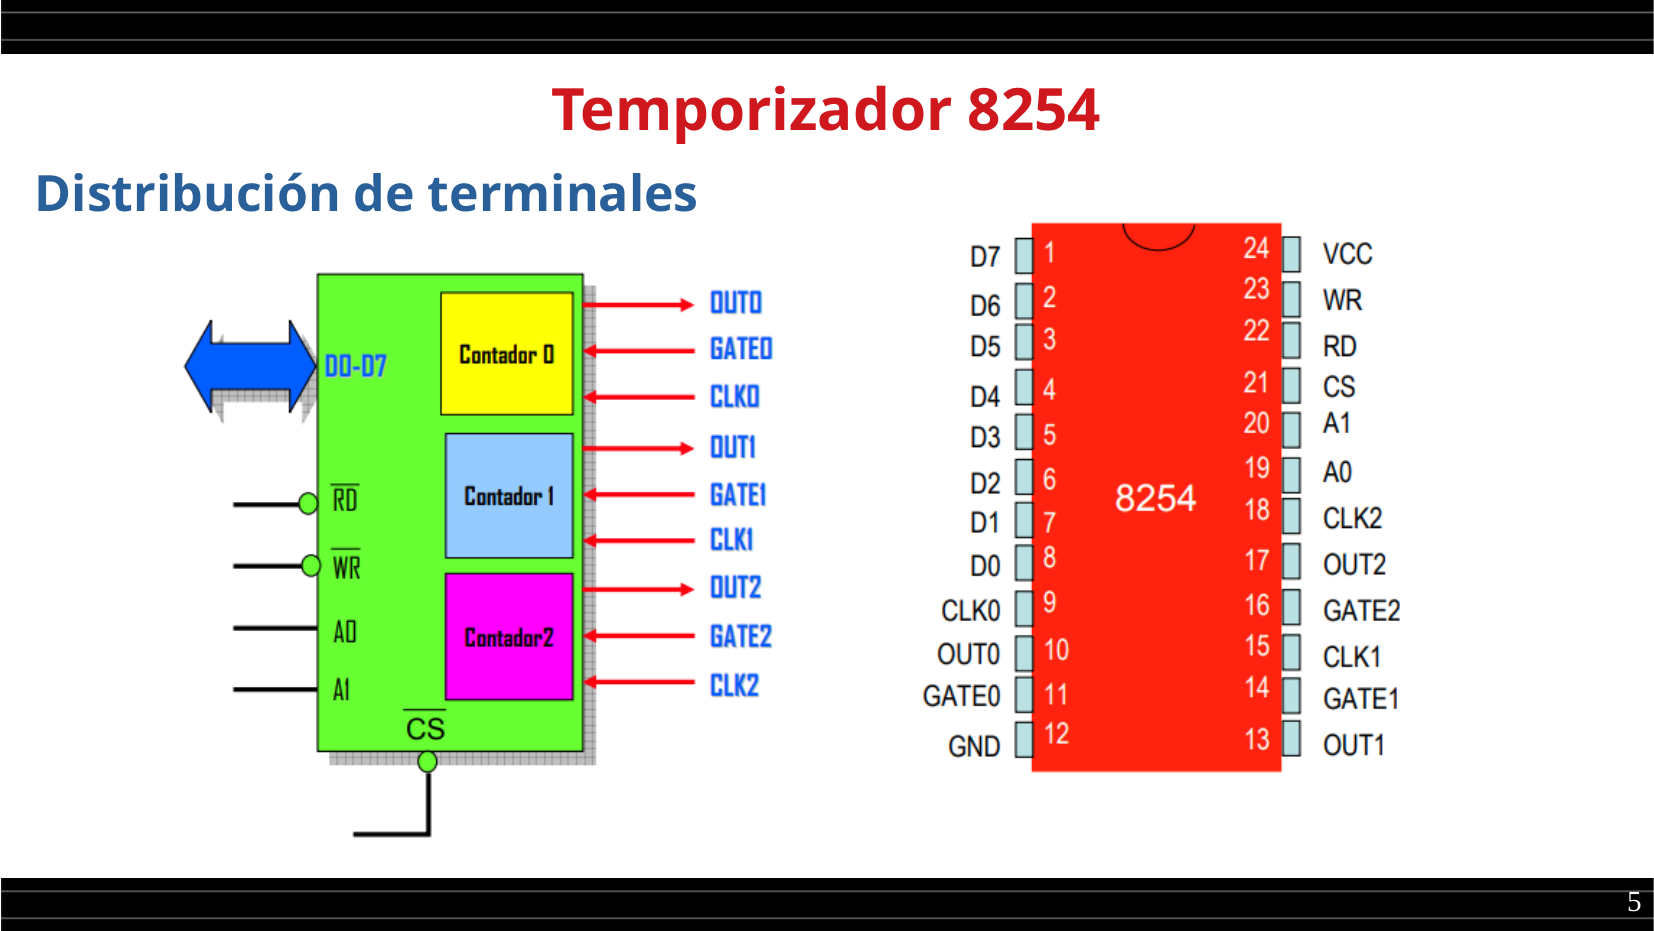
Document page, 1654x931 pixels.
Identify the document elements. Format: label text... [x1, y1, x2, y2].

title Temporizador 8254 [1, 54, 1651, 162]
picture [165, 246, 1420, 842]
picture [1, 878, 1654, 931]
title Distribución de terminales [34, 138, 1598, 246]
picture [1, 0, 1654, 54]
